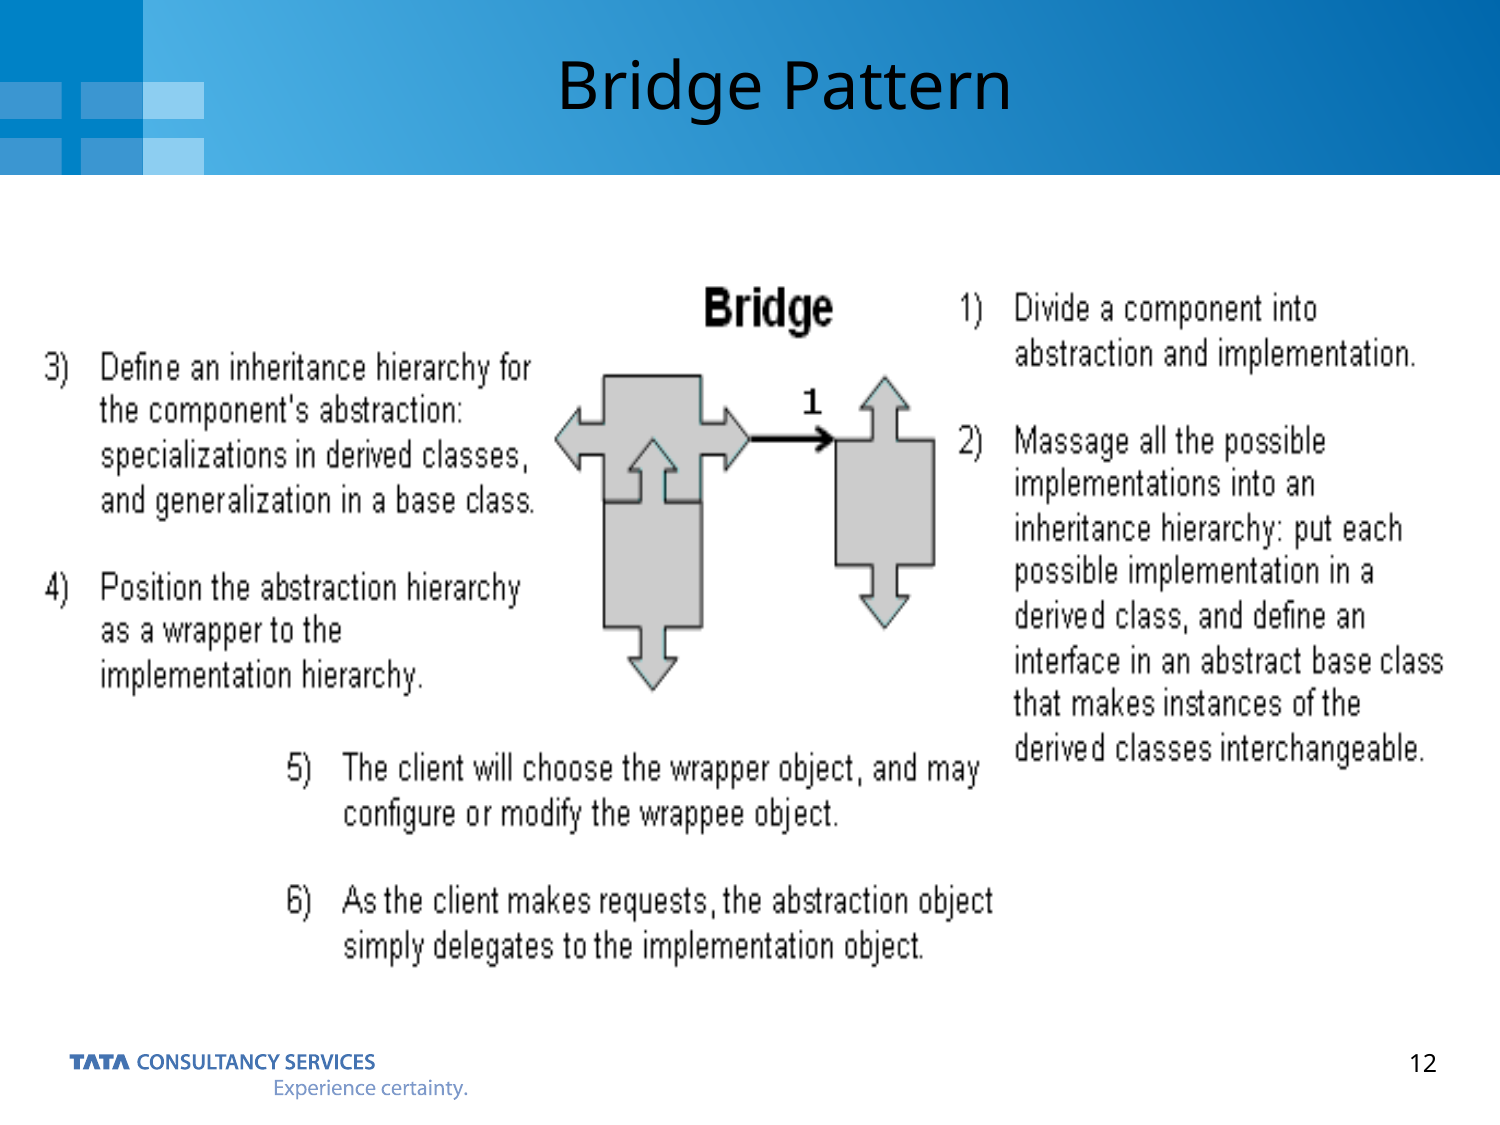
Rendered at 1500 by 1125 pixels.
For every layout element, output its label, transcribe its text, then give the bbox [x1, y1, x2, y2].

text_box Bridge Pattern [224, 11, 1347, 154]
picture [35, 271, 1465, 993]
